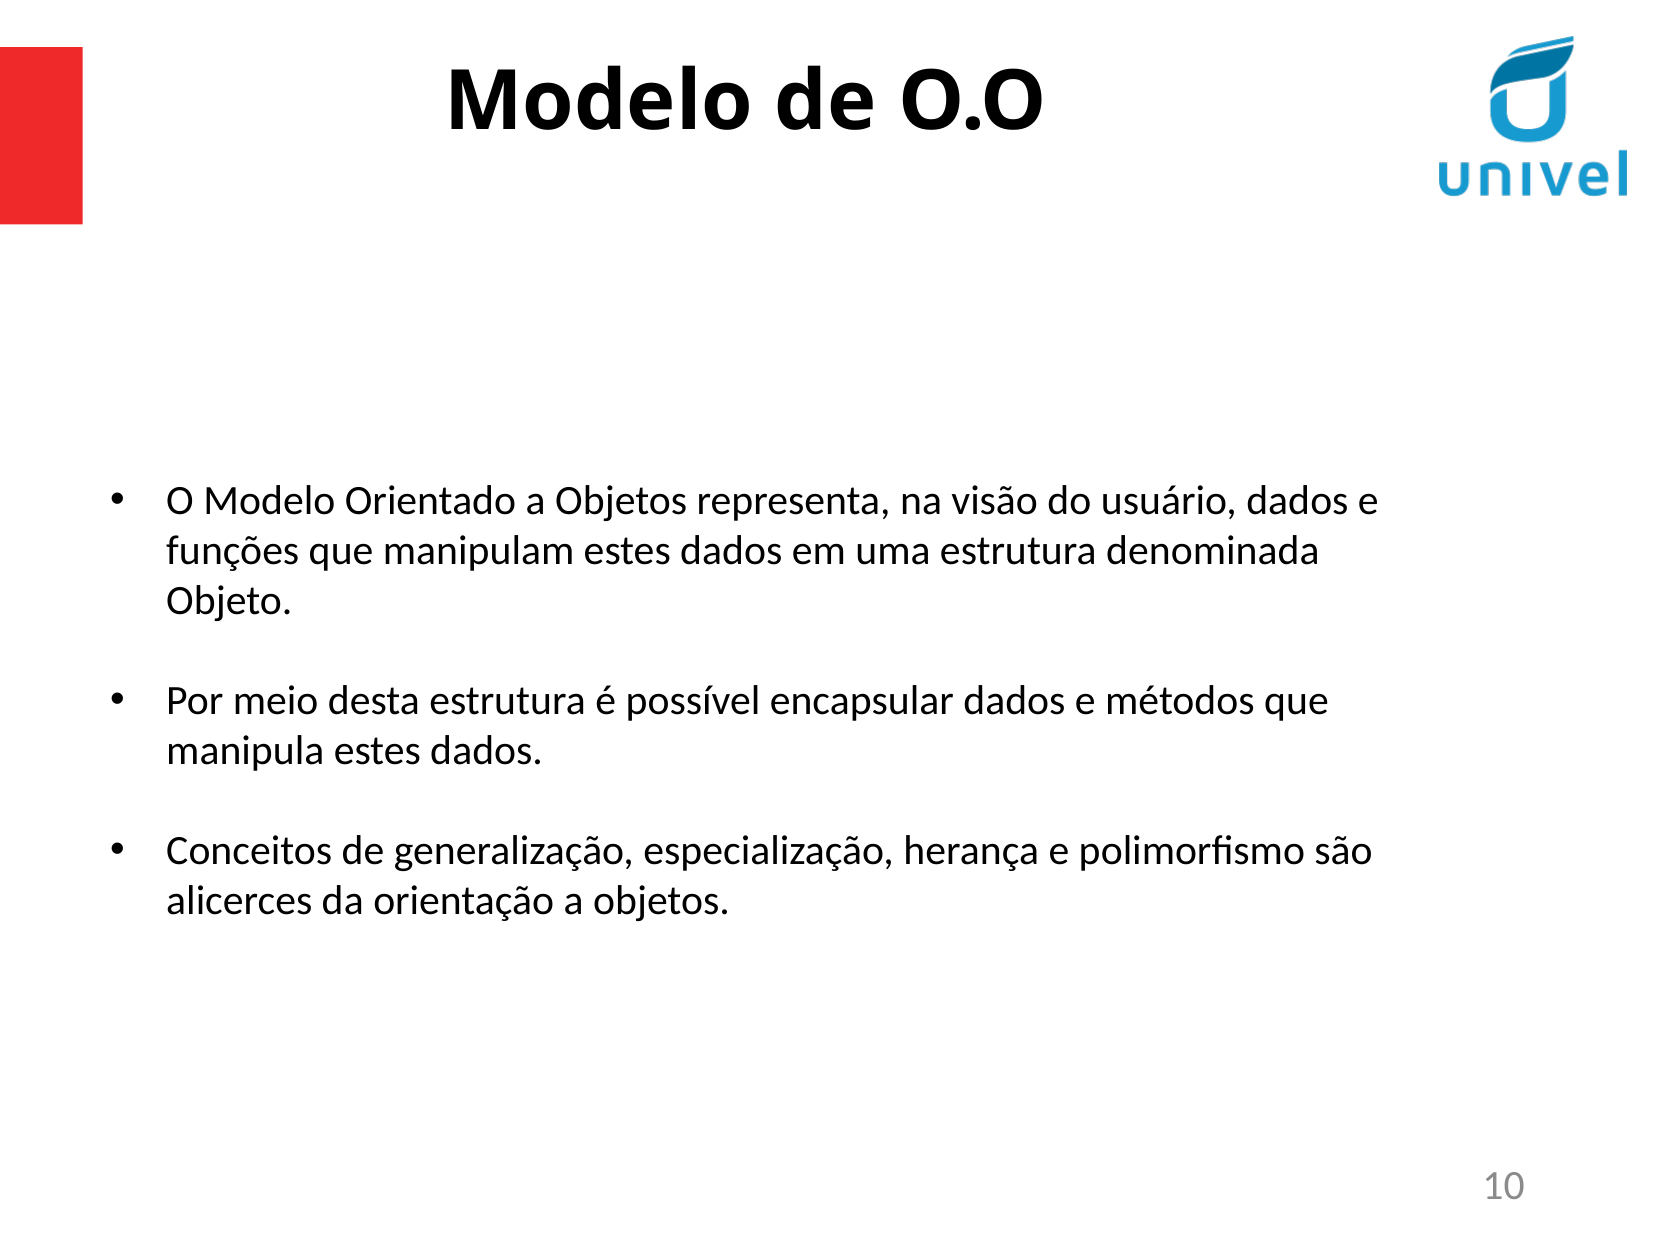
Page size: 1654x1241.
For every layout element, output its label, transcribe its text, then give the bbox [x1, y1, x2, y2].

title Modelo de O.O [250, 16, 1242, 188]
text_box O Modelo Orientado a Objetos representa, na visão do usuário, dados e funções que manipulam estes dados em uma estrutura denominada Objeto. Por meio desta estrutura é possível encapsular dados e métodos que manipula estes dados. Conceitos de generalização, especialização, herança e polimorfismo são alicerces da orientação a objetos. [95, 465, 1469, 931]
picture [1432, 15, 1634, 217]
slide_number <número> [1167, 1149, 1540, 1216]
